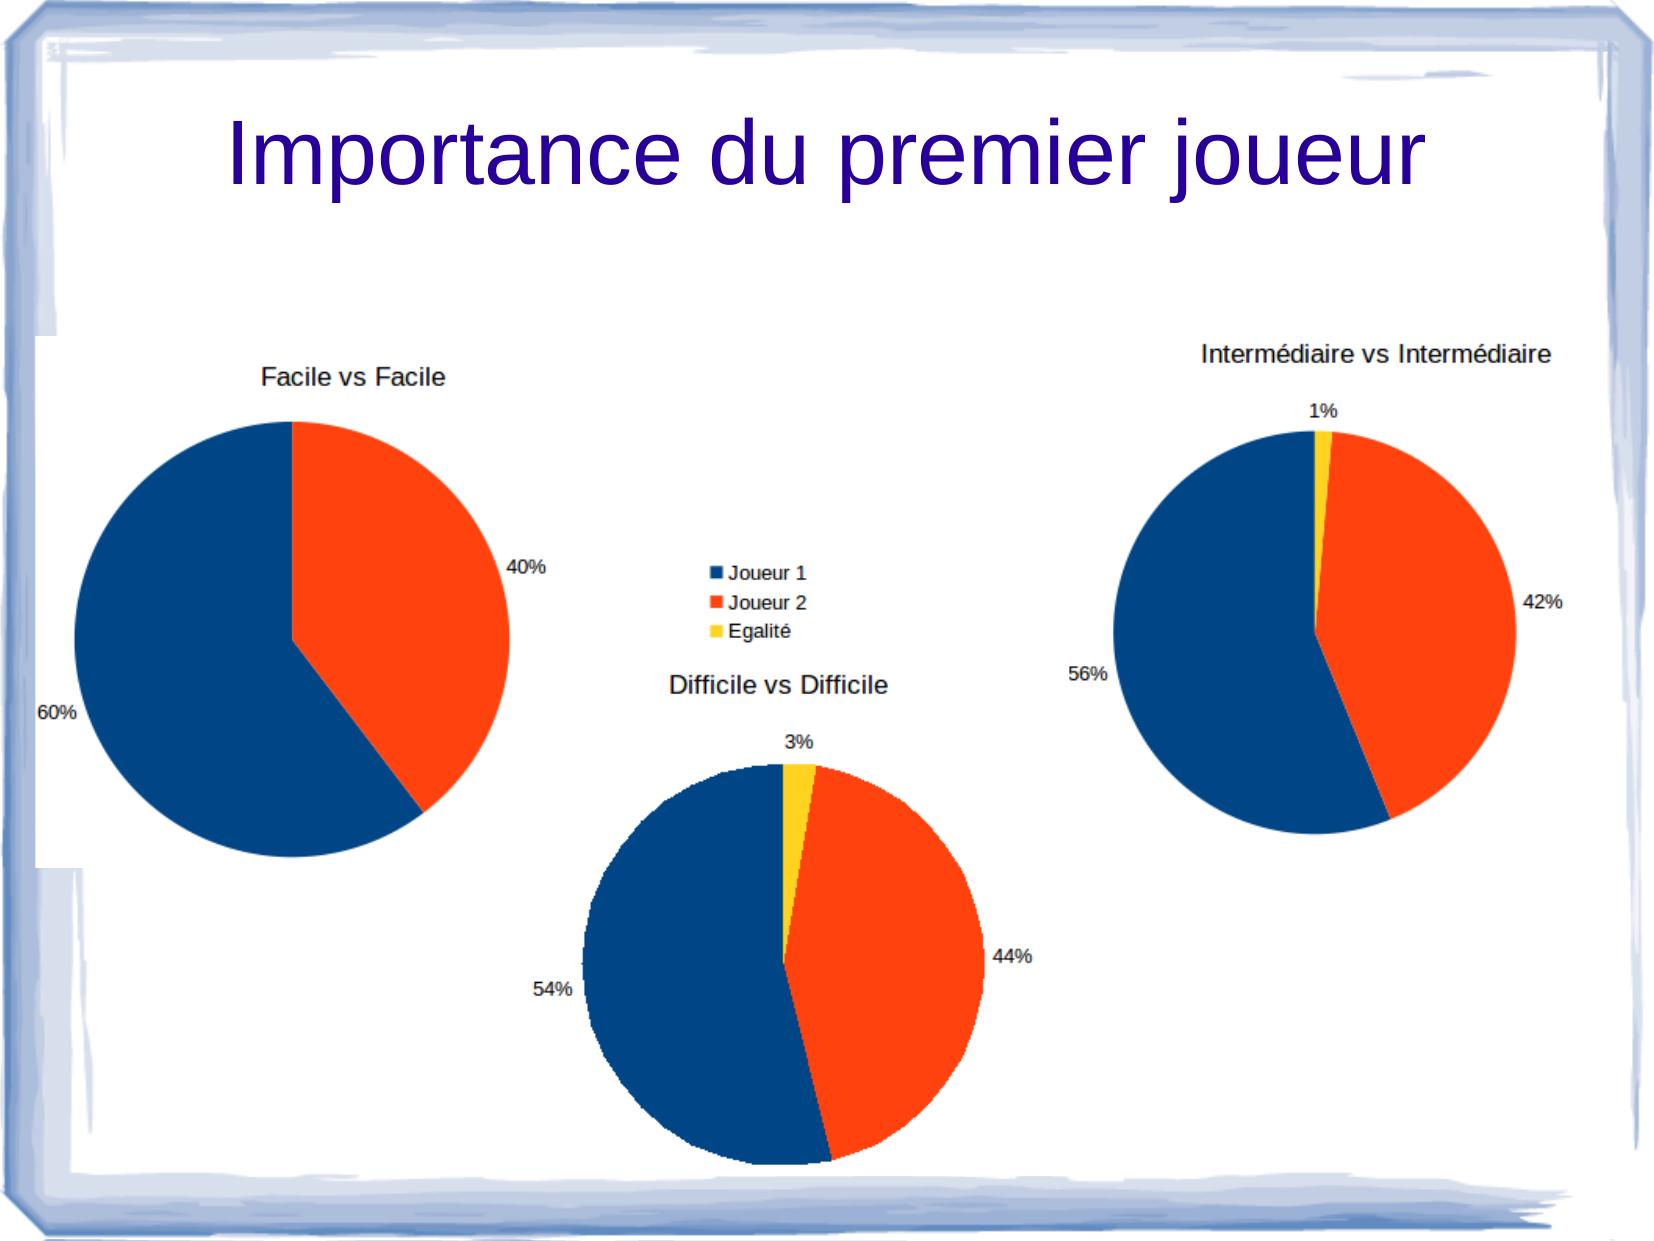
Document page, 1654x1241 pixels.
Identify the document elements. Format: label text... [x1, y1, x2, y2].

picture [0, 0, 1654, 1241]
title Importance du premier joueur [82, 49, 1571, 257]
